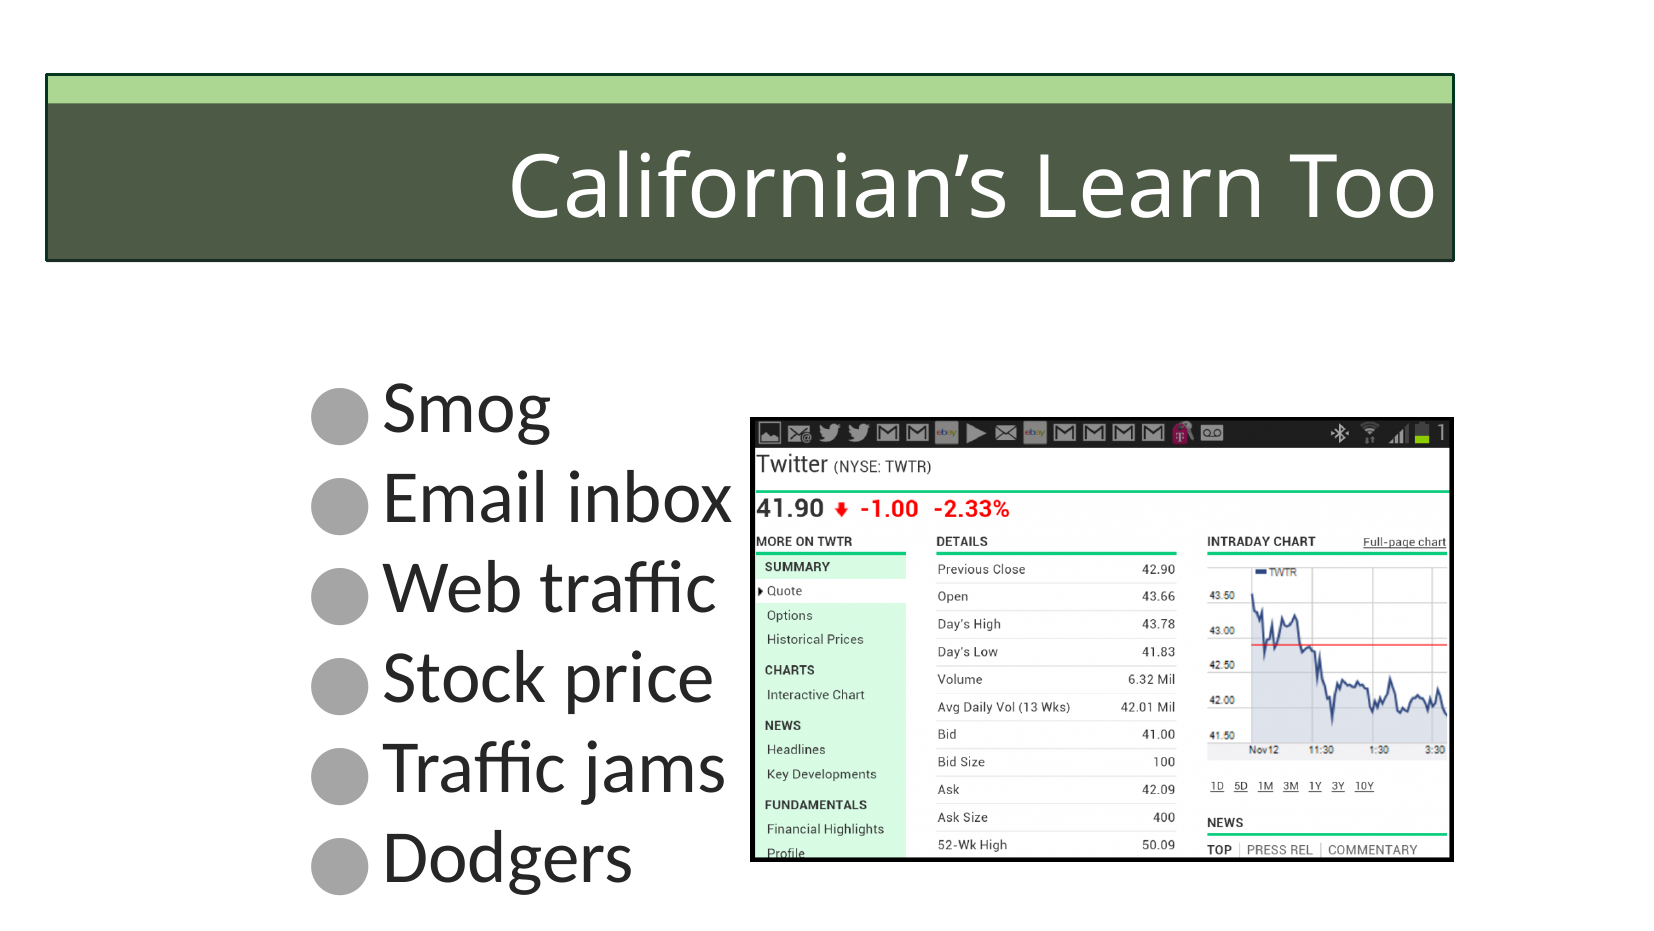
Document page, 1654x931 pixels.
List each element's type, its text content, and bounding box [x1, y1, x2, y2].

picture [750, 417, 1454, 862]
title Californian’s Learn Too [46, 103, 1454, 263]
list Smog Email inbox Web traffic Stock price Traffic jams Dodgers [292, 350, 1454, 931]
